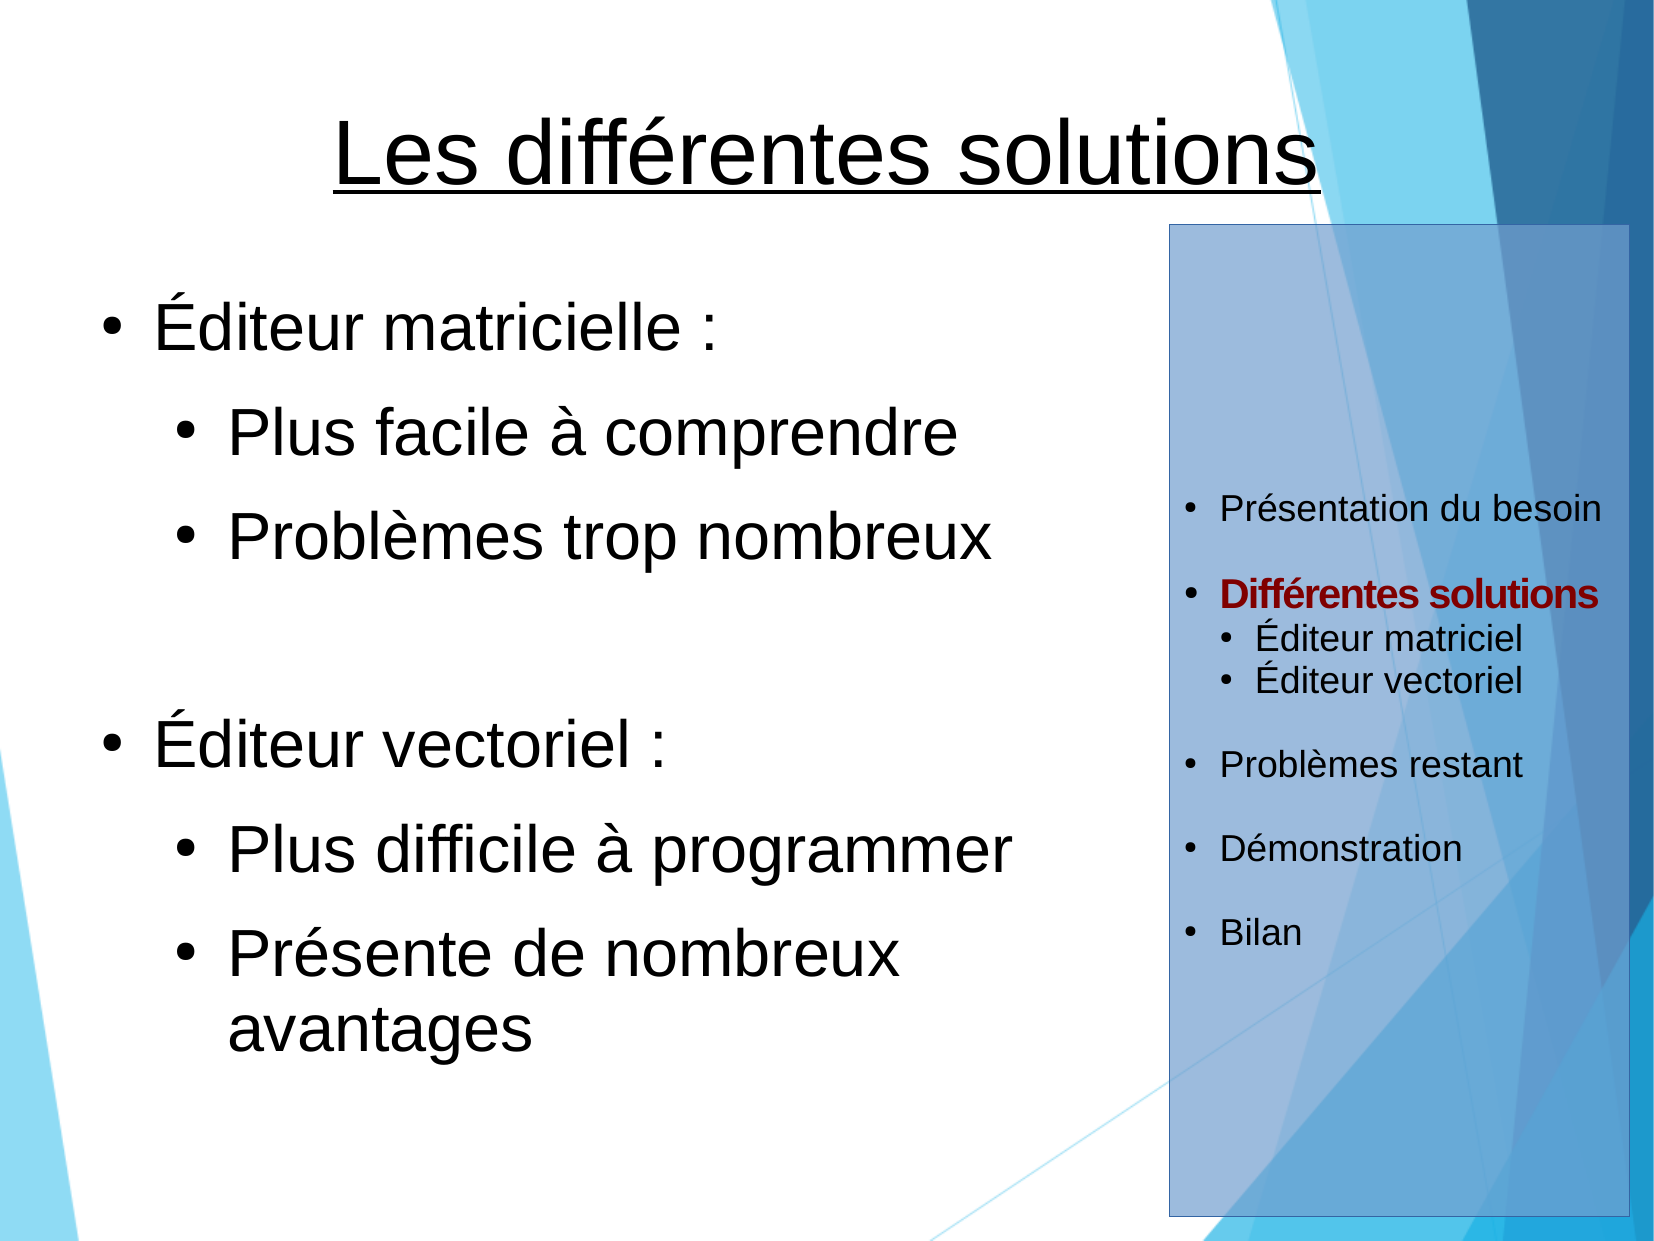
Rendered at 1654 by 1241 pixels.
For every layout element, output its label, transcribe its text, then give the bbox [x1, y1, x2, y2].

picture [0, 0, 1654, 1241]
text_box Présentation du besoin Différentes solutions Éditeur matriciel Éditeur vectoriel Problèmes restant Démonstration Bilan [1169, 224, 1630, 1217]
list Éditeur matricielle : Plus facile à comprendre Problèmes trop nombreux Éditeur vectoriel : Plus difficile à programmer Présente de nombreux avantages [82, 290, 1158, 1010]
title Les différentes solutions [82, 49, 1571, 257]
